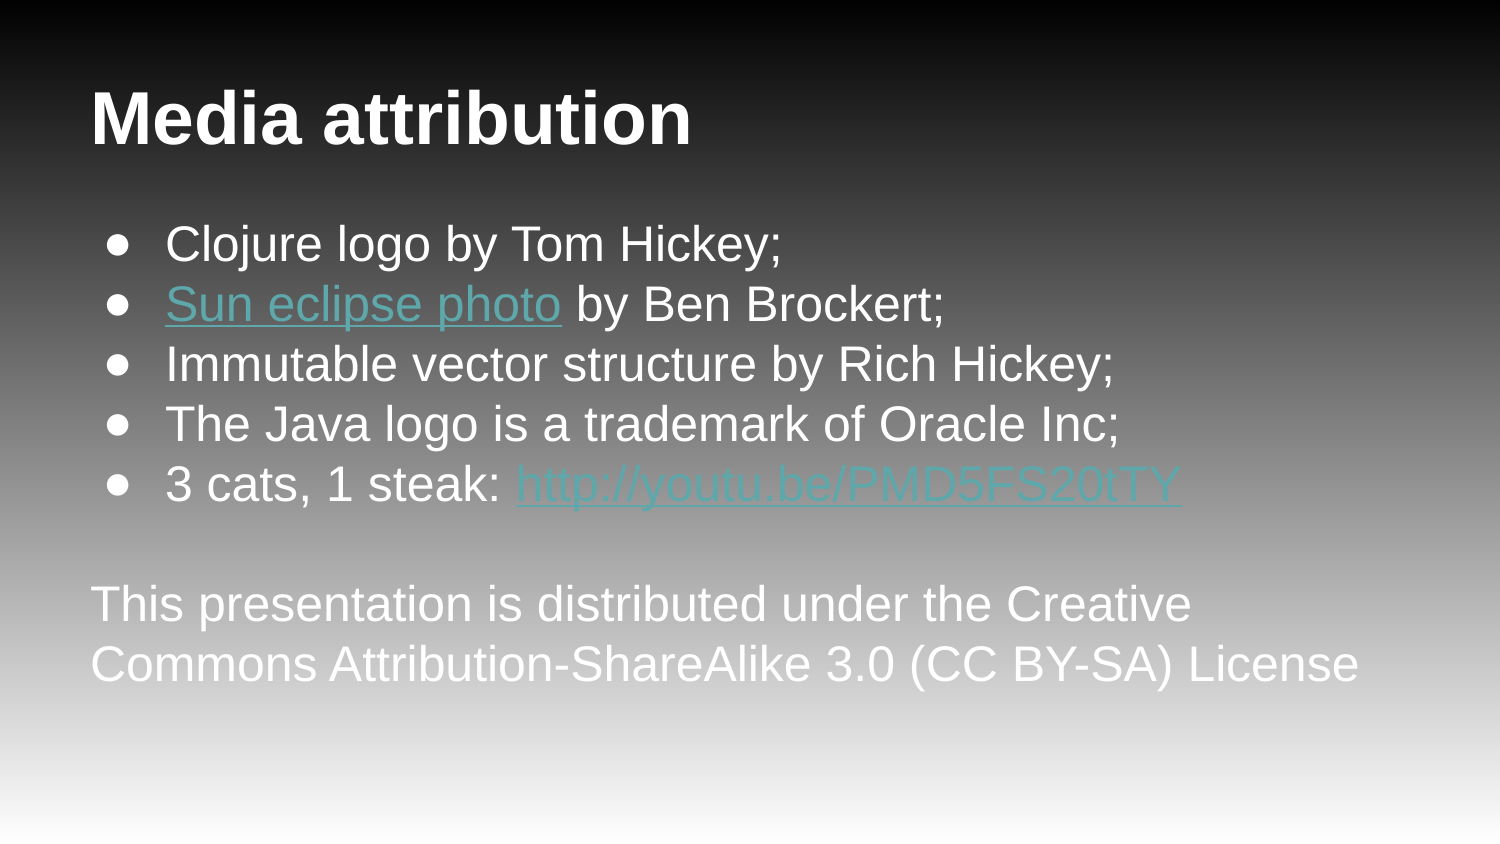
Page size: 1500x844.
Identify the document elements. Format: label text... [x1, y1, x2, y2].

title Media attribution [75, 33, 1425, 175]
list Clojure logo by Tom Hickey; Sun eclipse photo by Ben Brockert; Immutable vector structure by Rich Hickey; The Java logo is a trademark of Oracle Inc; 3 cats, 1 steak: http://youtu.be/PMD5FS20tTY This presentation is distributed under the Creative Commons Attribution-ShareAlike 3.0 (CC BY-SA) License [75, 196, 1425, 808]
